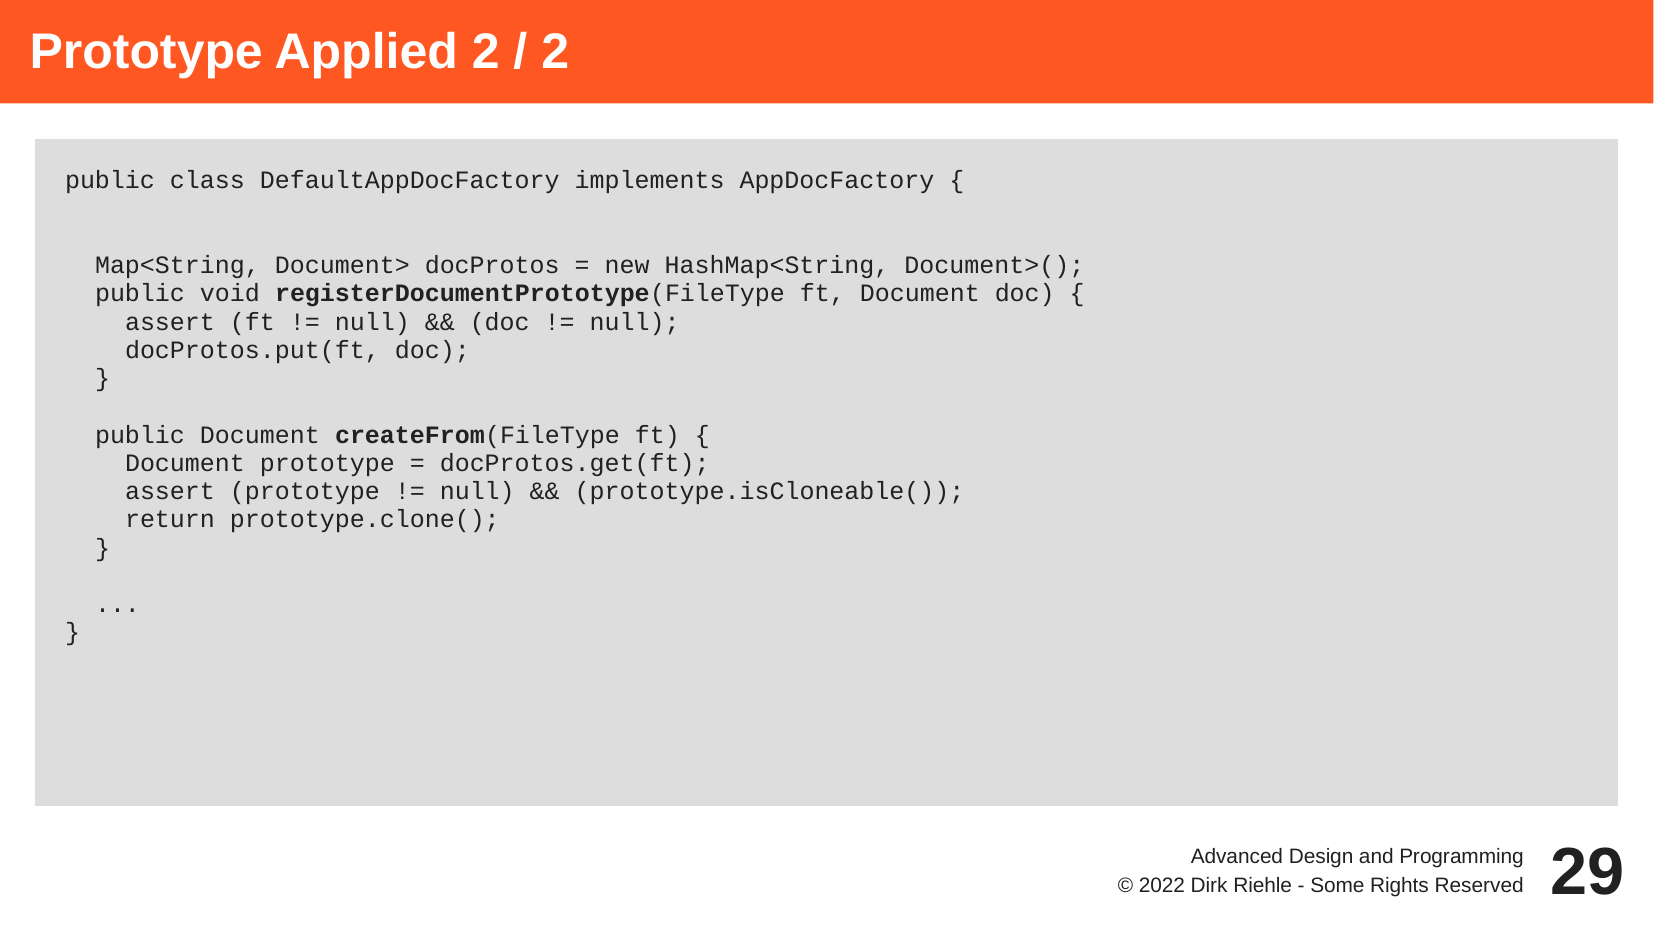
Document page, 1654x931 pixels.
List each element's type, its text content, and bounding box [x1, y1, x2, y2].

list public class DefaultAppDocFactory implements AppDocFactory { Map<String, Document> docProtos = new HashMap<String, Document>(); public void registerDocumentPrototype(FileType ft, Document doc) { assert (ft != null) && (doc != null); docProtos.put(ft, doc); } public Document createFrom(FileType ft) { Document prototype = docProtos.get(ft); assert (prototype != null) && (prototype.isCloneable()); return prototype.clone(); } ... } [29, 132, 1625, 813]
title Prototype Applied 2 / 2 [0, 0, 1654, 104]
